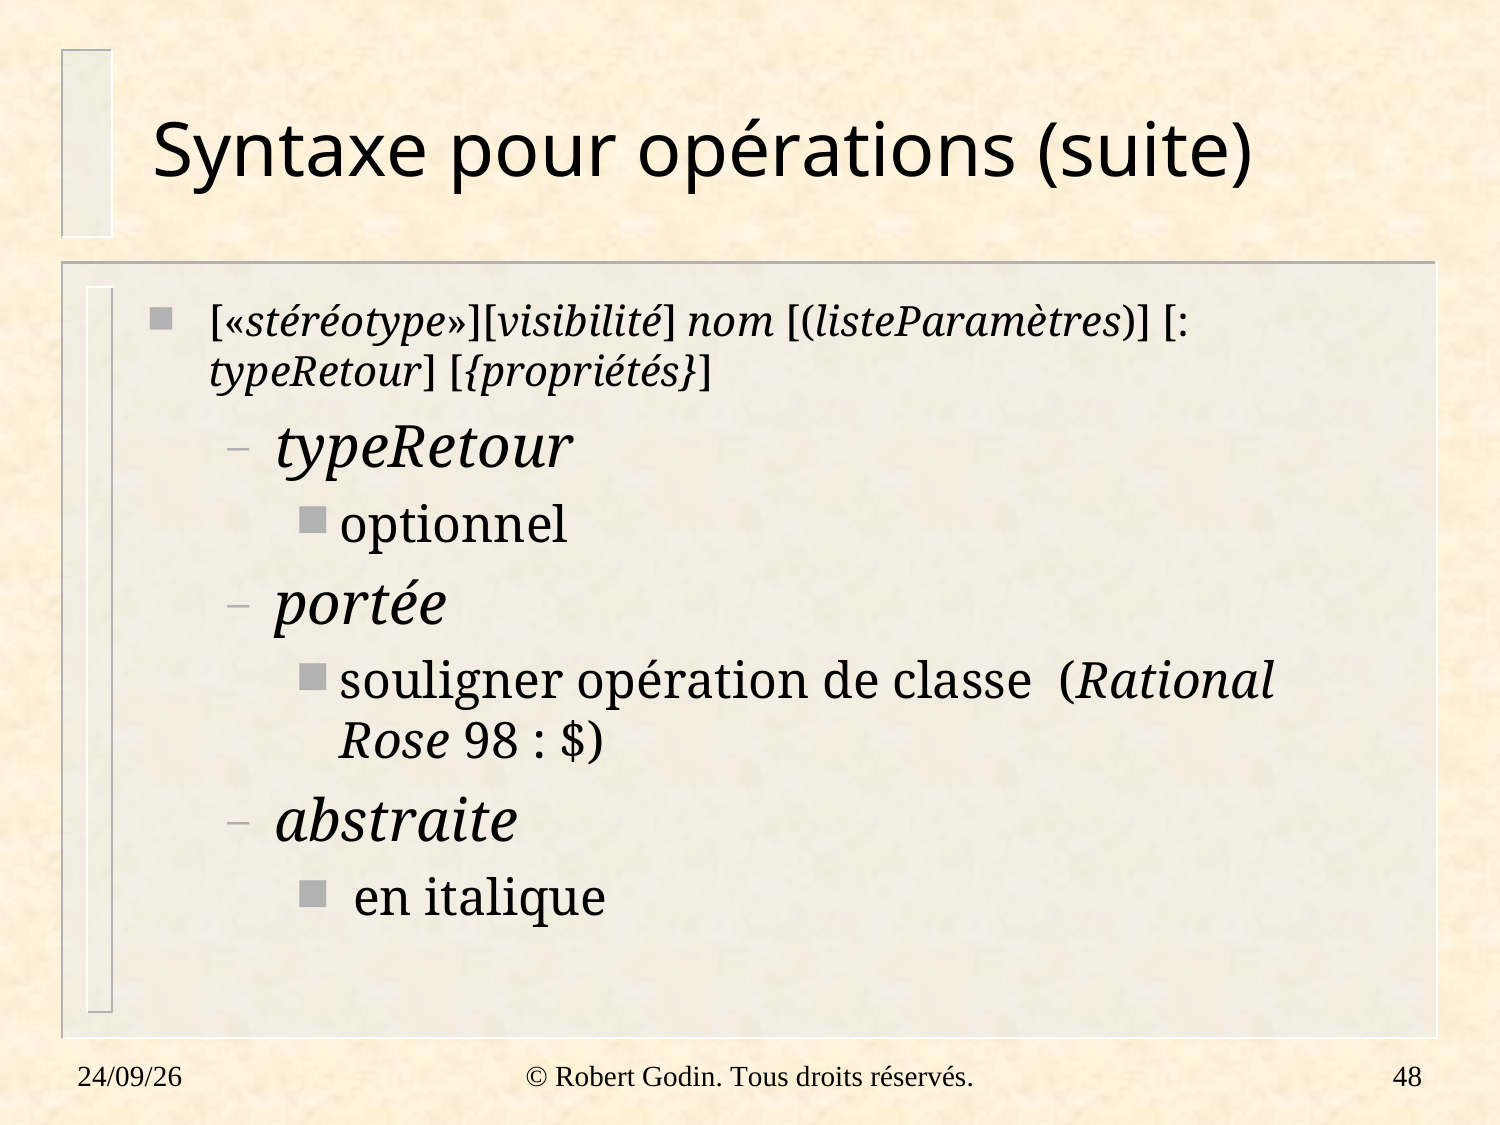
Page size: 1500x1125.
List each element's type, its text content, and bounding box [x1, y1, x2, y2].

list [«stéréotype»][visibilité] nom [(listeParamètres)] [: typeRetour] [{propriétés}] typeRetour optionnel portée souligner opération de classe (Rational Rose 98 : $) abstraite en italique [137, 287, 1413, 963]
text_box <number> [1125, 1037, 1438, 1113]
title Syntaxe pour opérations (suite) [137, 56, 1413, 238]
picture [0, 0, 1500, 1125]
text_box 31/05/21 [62, 1037, 376, 1113]
text_box © Robert Godin. Tous droits réservés. [512, 1037, 988, 1113]
